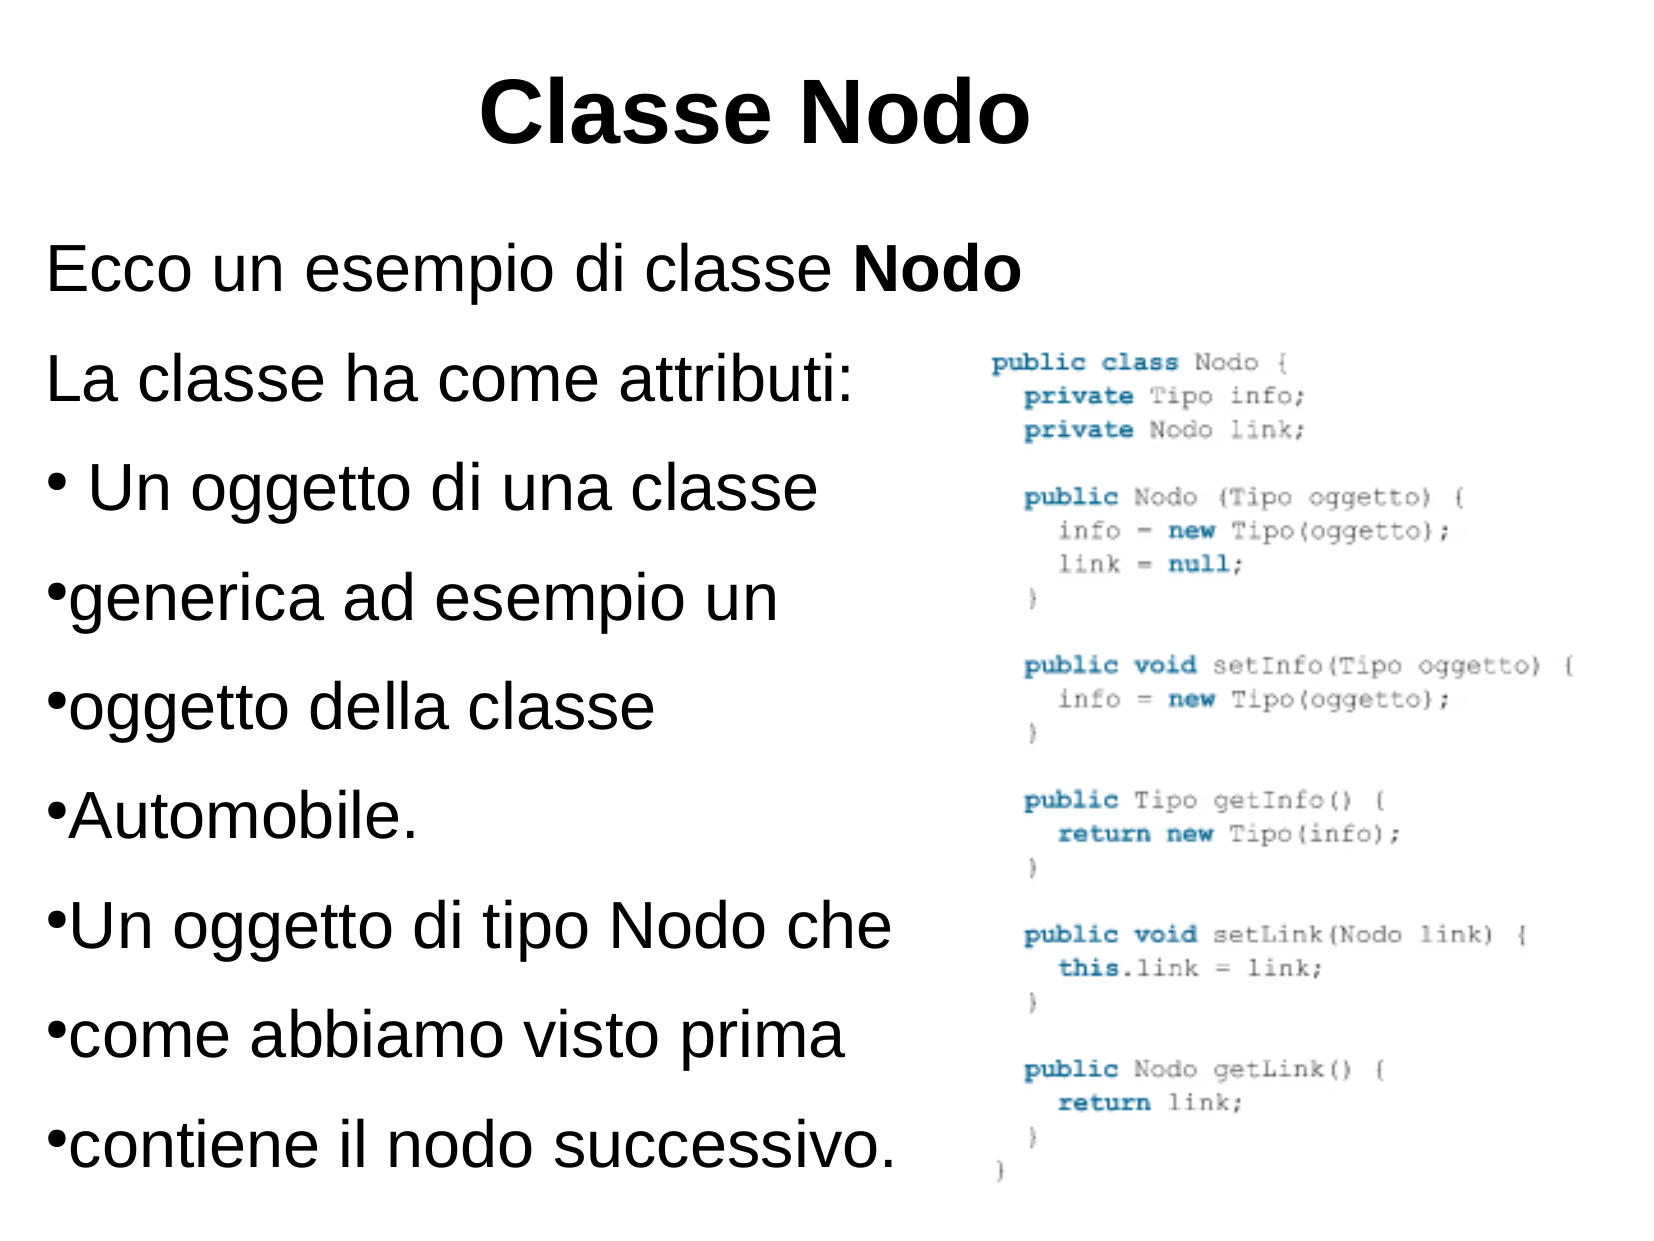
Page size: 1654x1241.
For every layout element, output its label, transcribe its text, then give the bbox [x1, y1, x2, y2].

subtitle Ecco un esempio di classe Nodo La classe ha come attributi: Un oggetto di una classe generica ad esempio un oggetto della classe Automobile. Un oggetto di tipo Nodo che come abbiamo visto prima contiene il nodo successivo. [45, 225, 1591, 1197]
title Classe Nodo [11, 2, 1501, 211]
picture [975, 345, 1591, 1197]
